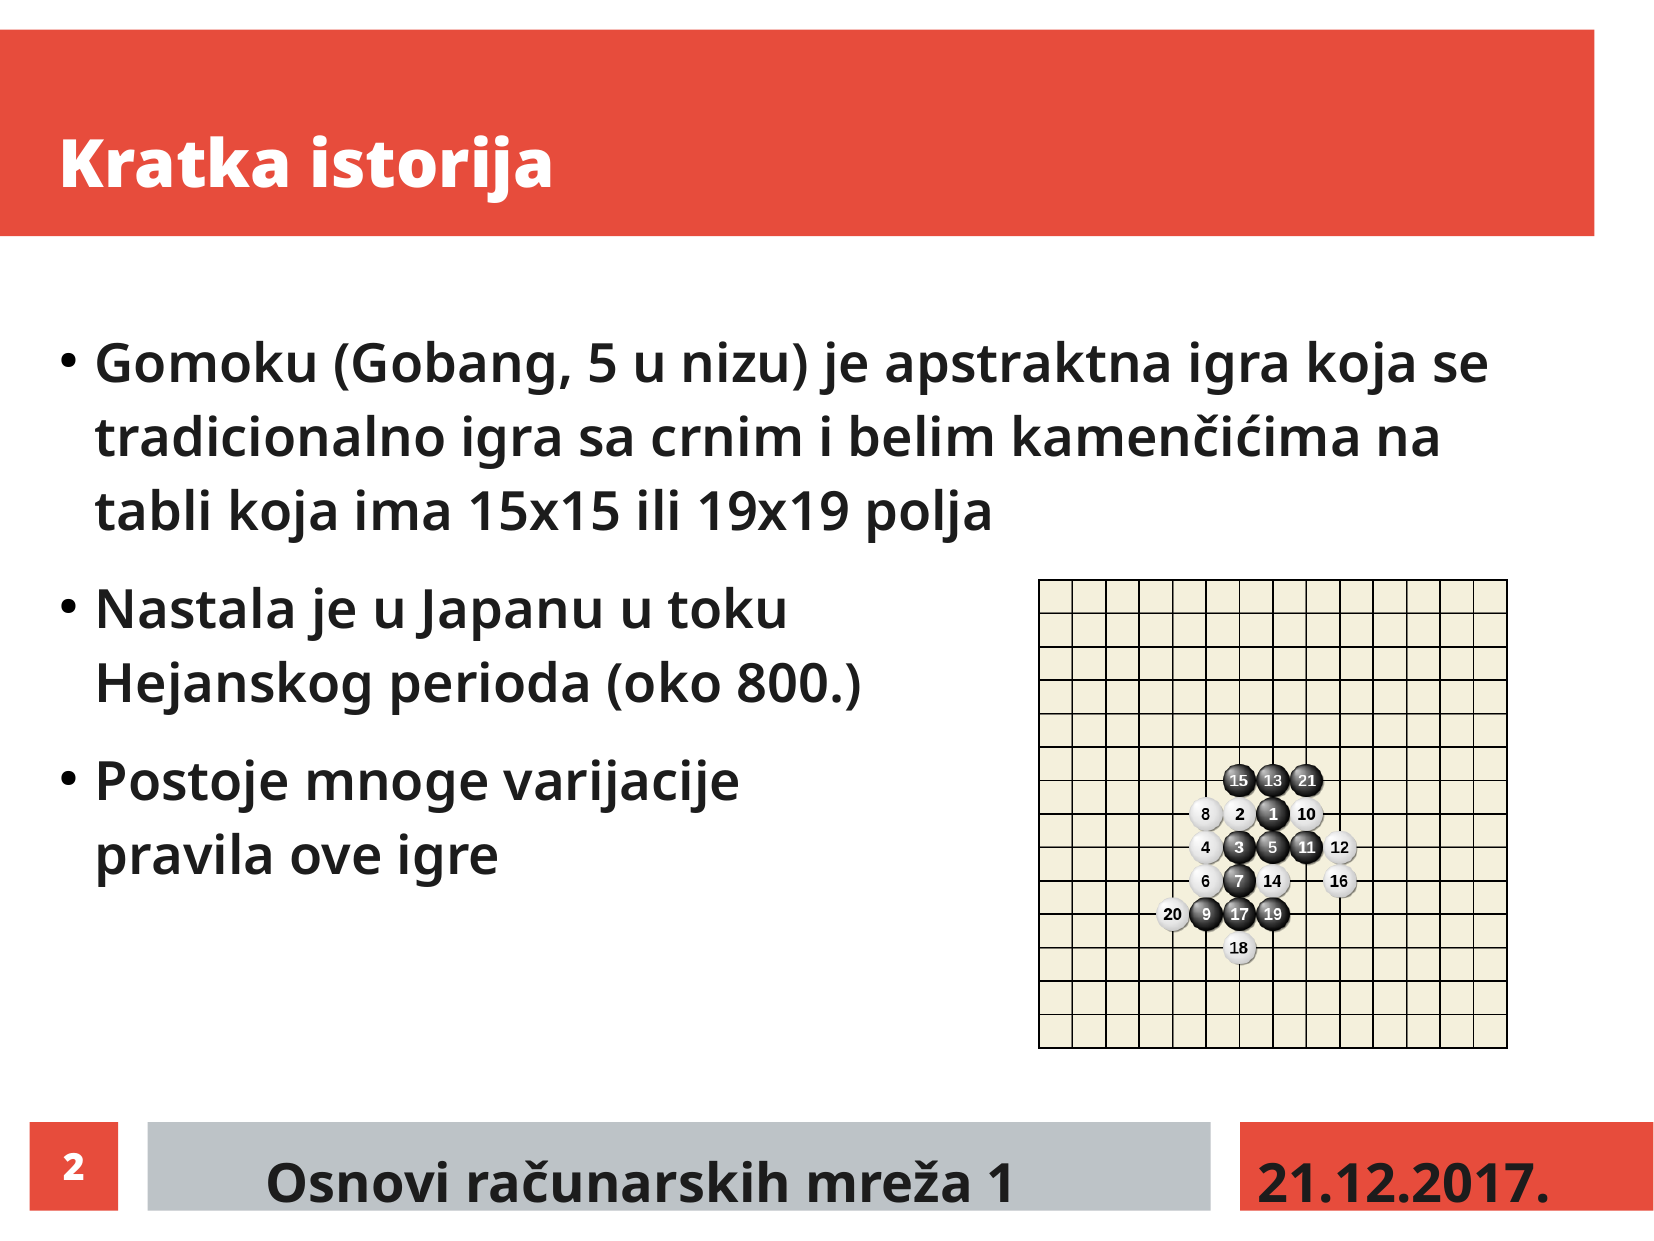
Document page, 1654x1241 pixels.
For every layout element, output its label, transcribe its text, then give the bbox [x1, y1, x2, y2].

title Kratka istorija [59, 59, 1595, 207]
list Gomoku (Gobang, 5 u nizu) je apstraktna igra koja se tradicionalno igra sa crnim i belim kamenčićima na tabli koja ima 15x15 ili 19x19 polja Nastala je u Japanu u toku Hejanskog perioda (oko 800.) Postoje mnoge varijacije pravila ove igre [59, 324, 1565, 1093]
text_box Osnovi računarskih mreža 1 [265, 1144, 1133, 1205]
picture [1036, 577, 1509, 1050]
text_box 21.12.2017. [1256, 1144, 1635, 1220]
